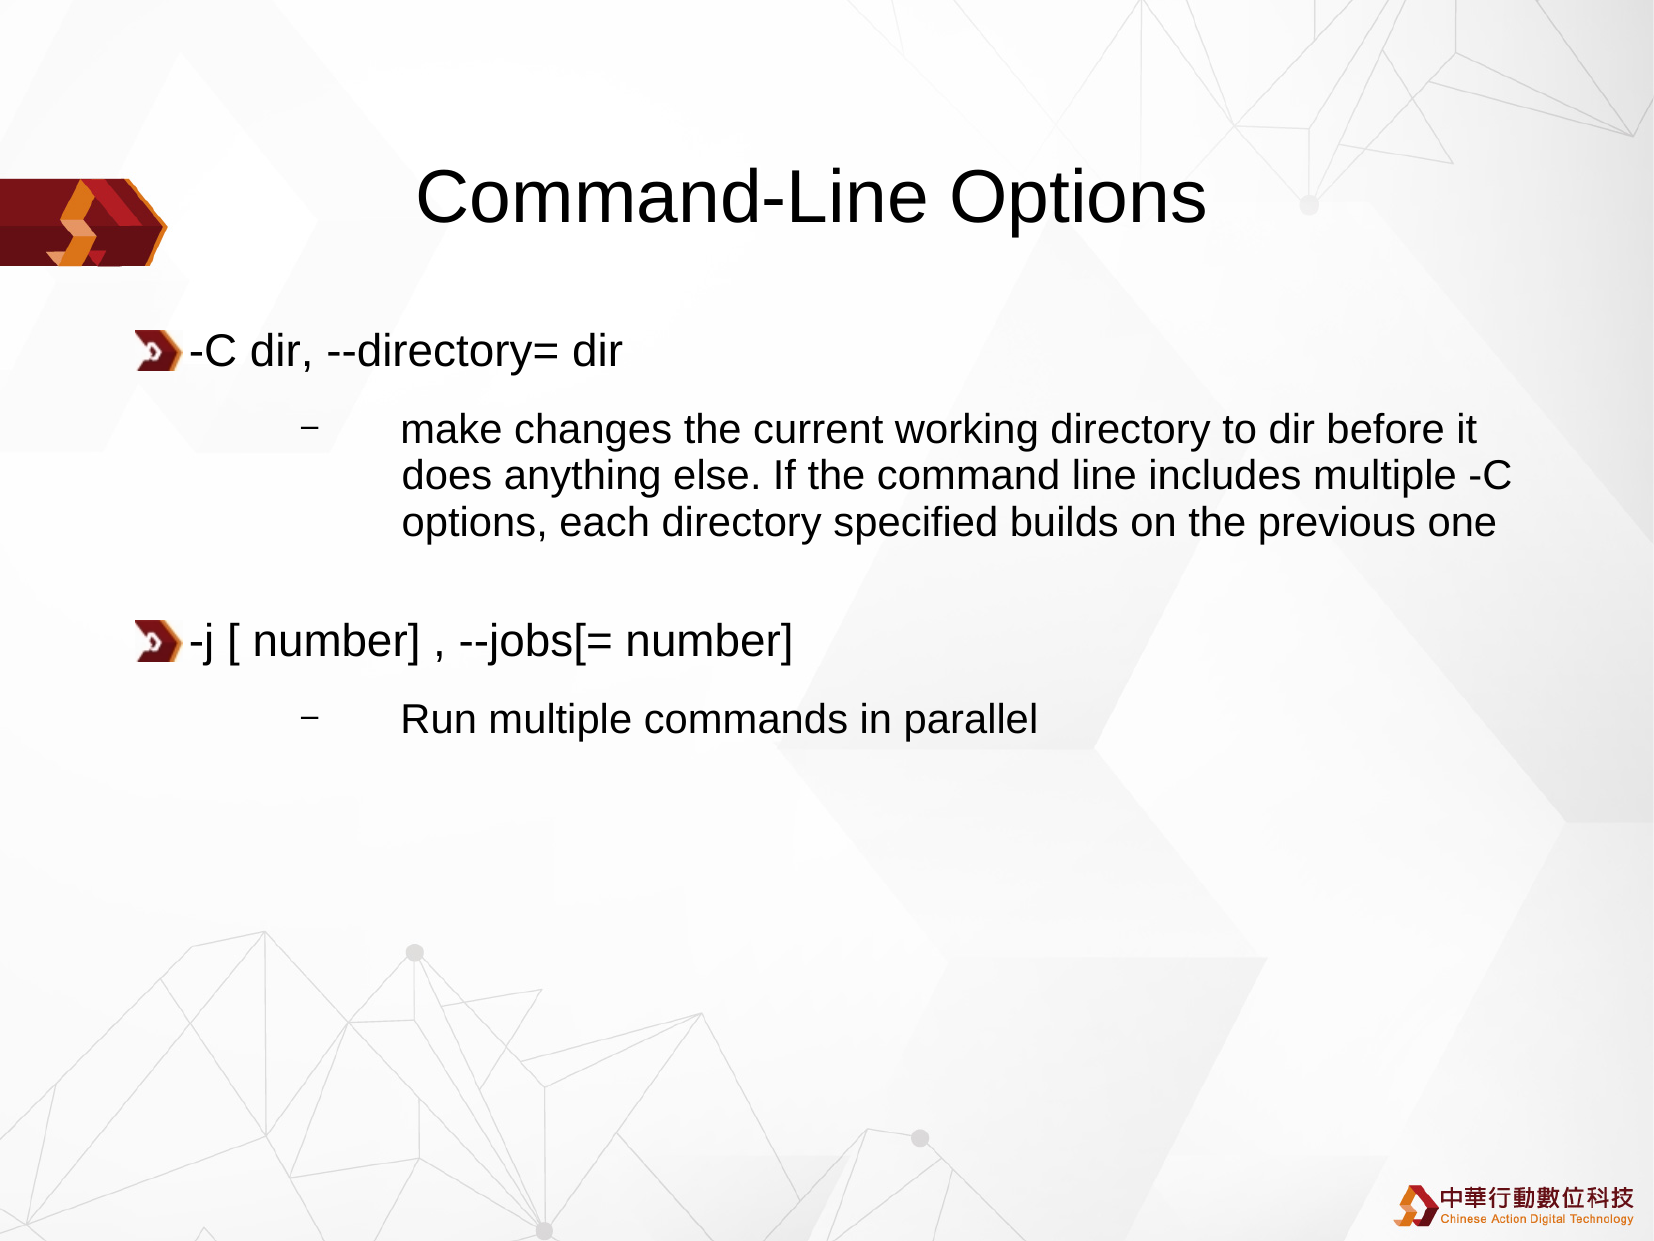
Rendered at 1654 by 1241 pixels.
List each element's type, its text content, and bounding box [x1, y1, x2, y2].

picture [0, 0, 1654, 1241]
list -C dir, --directory= dir make changes the current working directory to dir before it does anything else. If the command line includes multiple -C options, each directory specified builds on the previous one -j [ number] , --jobs[= number] Run multiple commands in parallel [118, 324, 1571, 1045]
title Command-Line Options [118, 112, 1506, 281]
